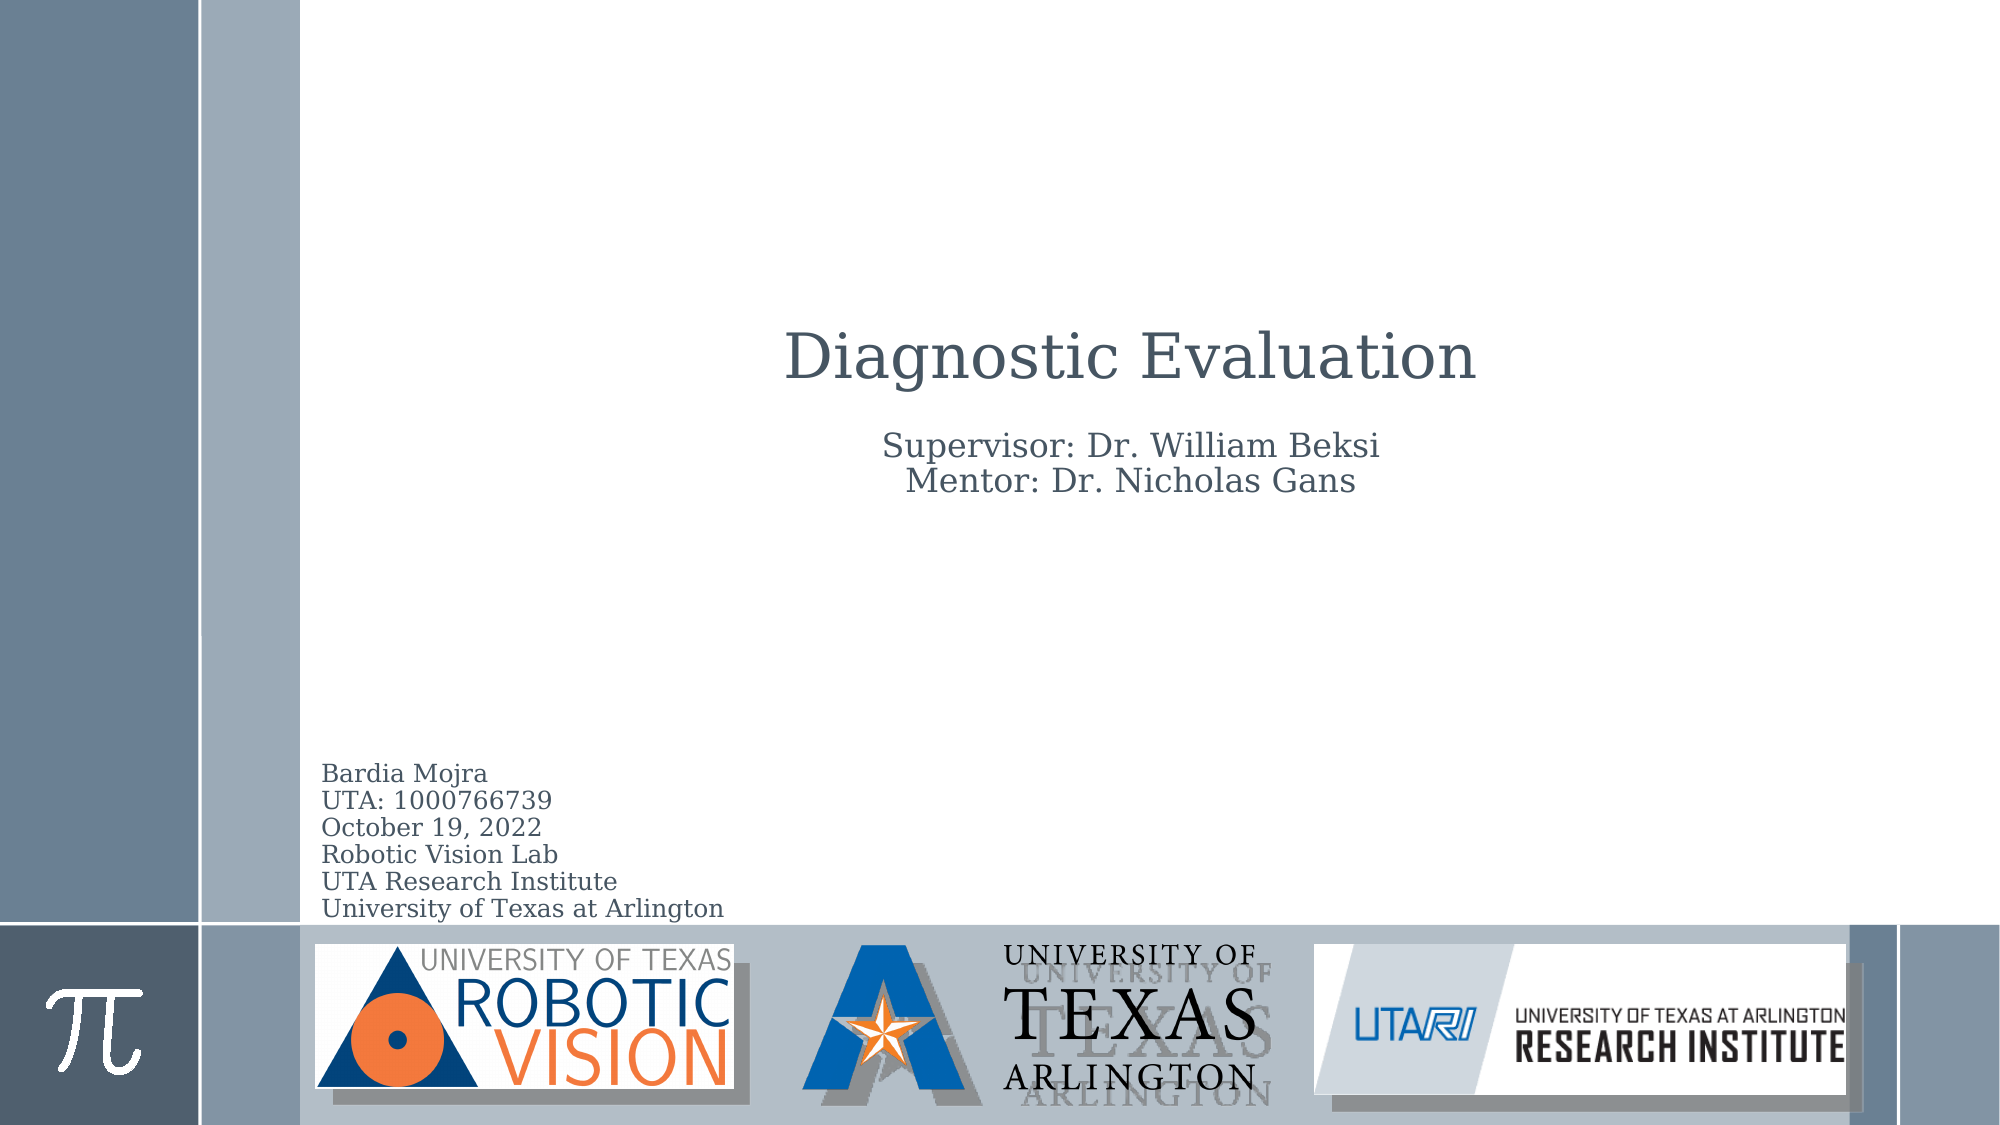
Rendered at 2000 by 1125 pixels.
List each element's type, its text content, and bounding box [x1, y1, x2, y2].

picture [1314, 944, 1846, 1096]
text_box Diagnostic Evaluation Supervisor: Dr. William Beksi Mentor: Dr. Nicholas Gans [312, 179, 1950, 646]
text_box Bardia Mojra UTA: 1000766739 October 19, 2022 Robotic Vision Lab UTA Research Institute University of Texas at Arlington [306, 754, 885, 930]
picture [315, 944, 734, 1089]
picture [802, 944, 1255, 1090]
